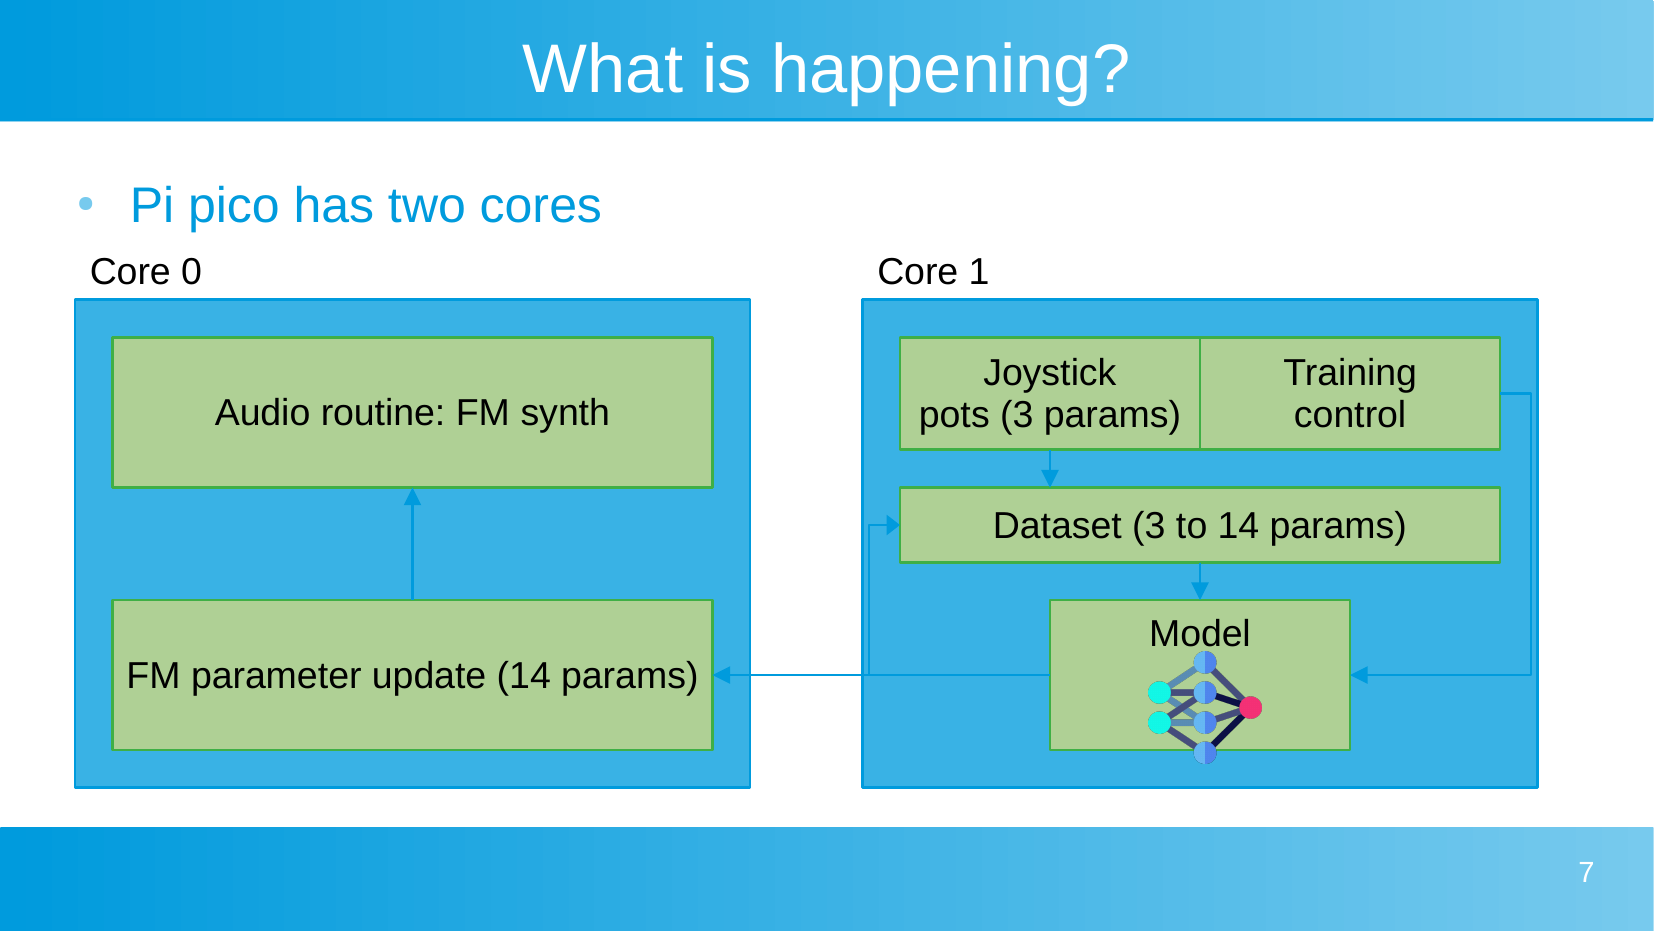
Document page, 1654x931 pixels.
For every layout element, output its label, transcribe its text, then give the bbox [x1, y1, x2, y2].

text_box Training control [1200, 337, 1501, 450]
text_box Model [1050, 600, 1351, 751]
text_box [862, 299, 1538, 788]
text_box Joystick pots (3 params) [900, 337, 1200, 450]
title What is happening? [59, 29, 1595, 108]
picture [1148, 651, 1262, 764]
text_box Core 0 [75, 243, 218, 301]
text_box [872, 526, 1199, 674]
text_box FM parameter update (14 params) [112, 600, 713, 751]
text_box Core 1 [862, 243, 1005, 301]
text_box Audio routine: FM synth [112, 337, 713, 488]
text_box Dataset (3 to 14 params) [900, 487, 1501, 563]
list Pi pico has two cores [59, 177, 1595, 263]
text_box [75, 299, 751, 788]
text_box [1051, 395, 1528, 674]
